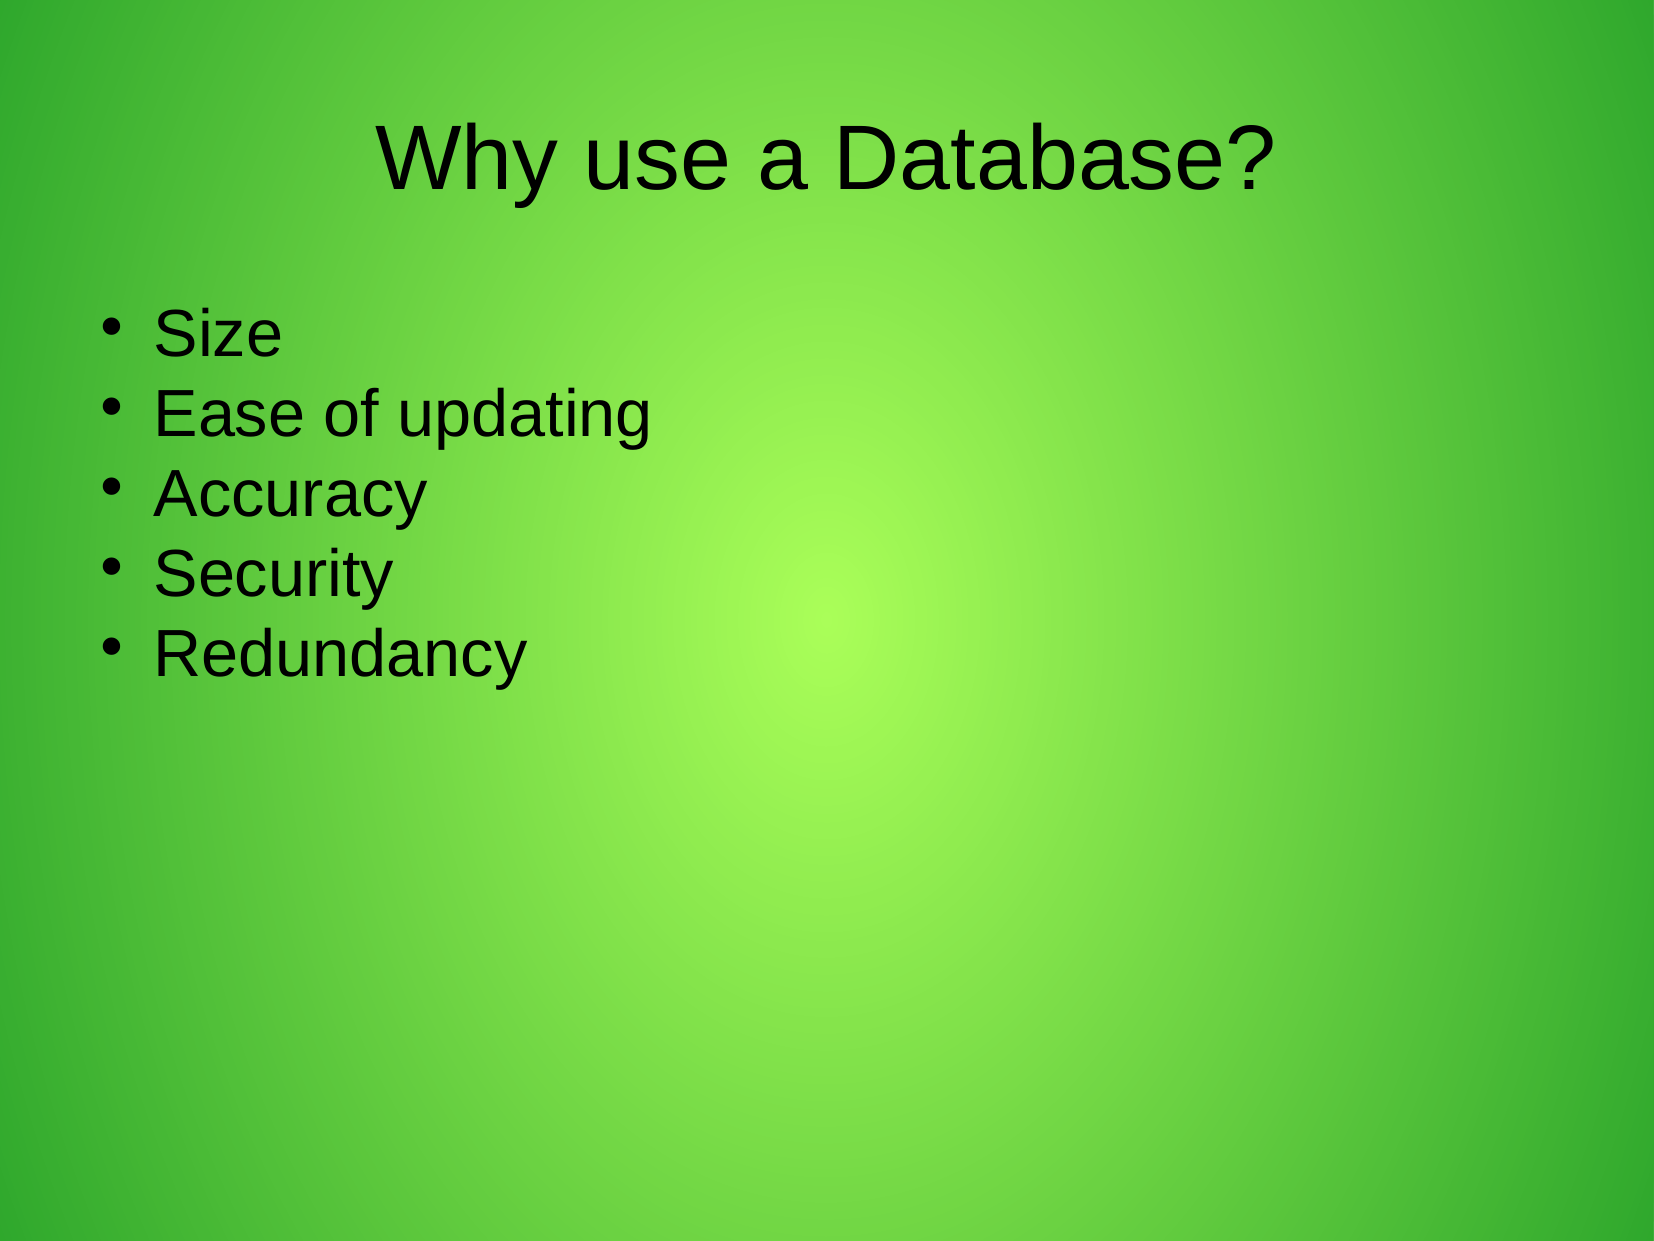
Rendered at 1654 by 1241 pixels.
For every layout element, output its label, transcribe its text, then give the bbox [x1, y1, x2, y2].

text_box Size Ease of updating Accuracy Security Redundancy [82, 290, 1571, 1010]
text_box Why use a Database? [82, 49, 1571, 257]
